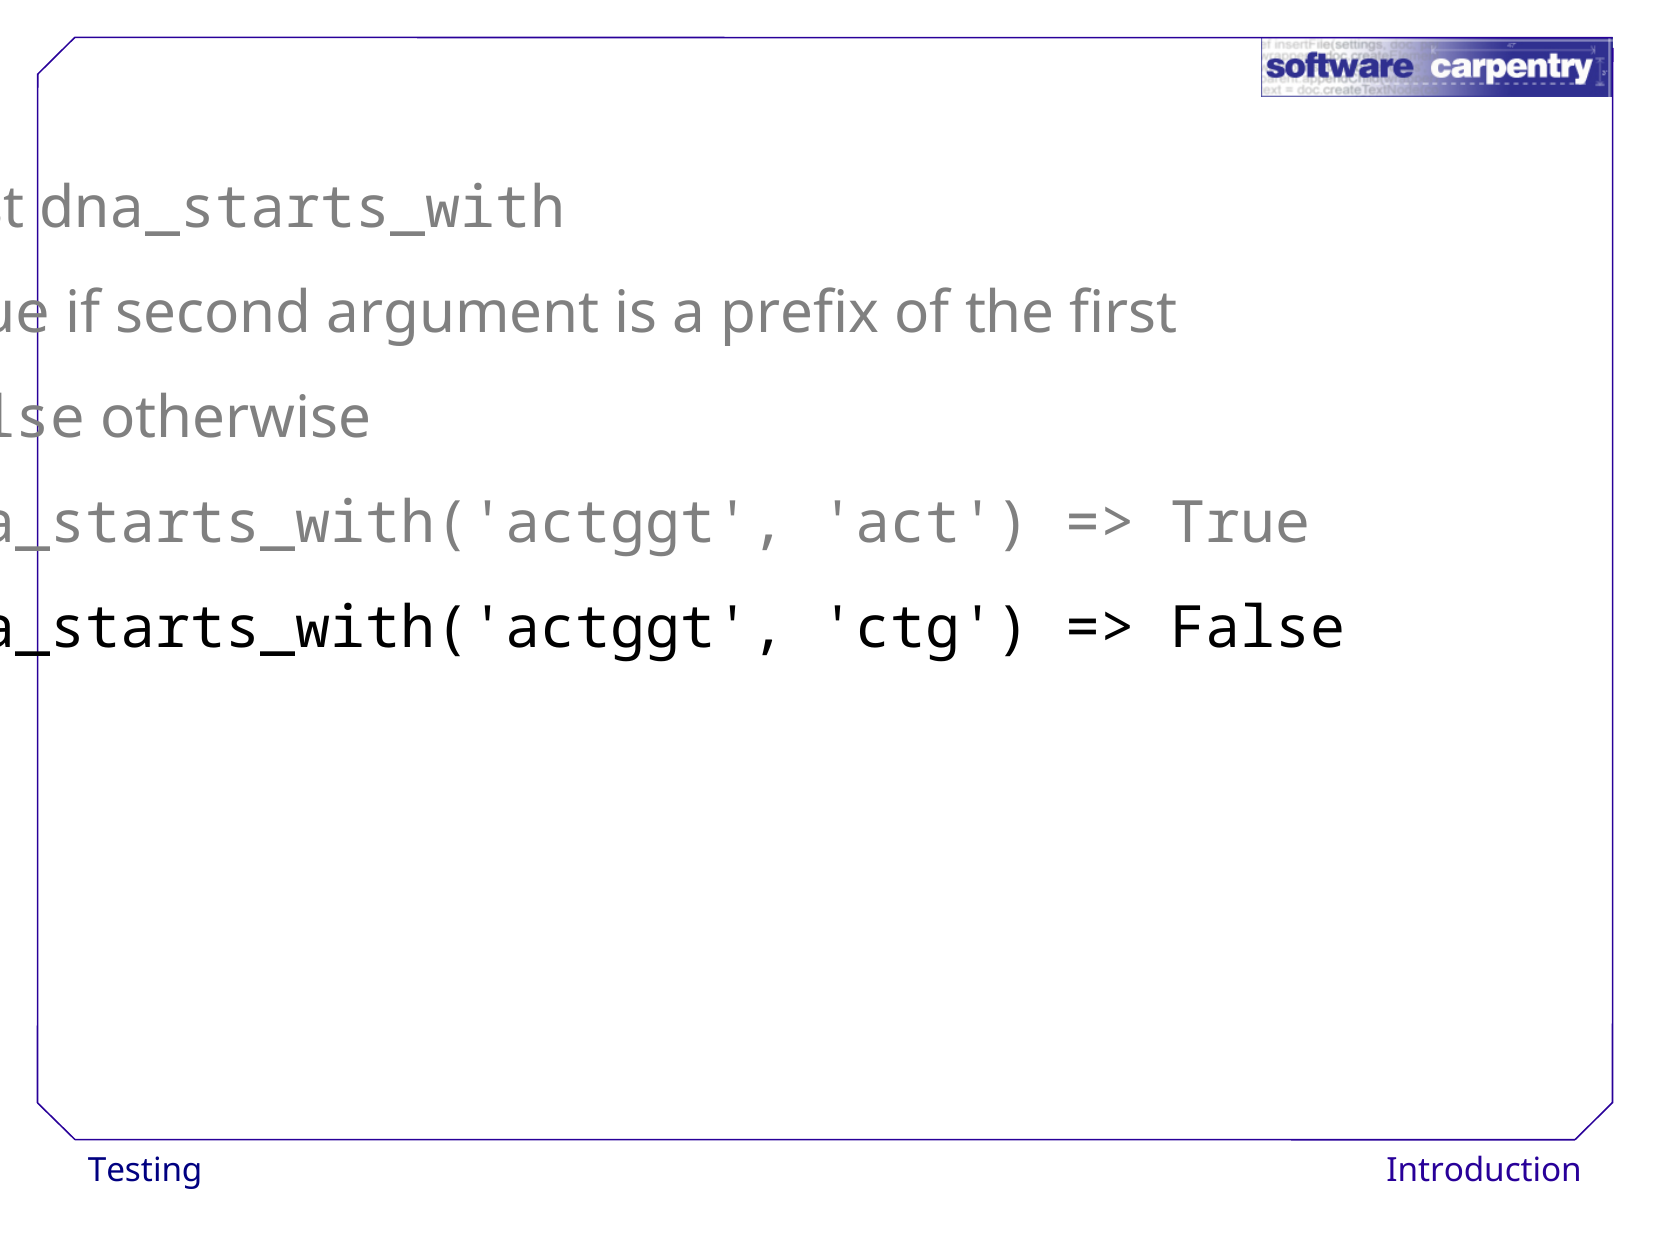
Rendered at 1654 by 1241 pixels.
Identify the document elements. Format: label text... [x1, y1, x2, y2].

text_box Test dna_starts_with True if second argument is a prefix of the first False otherwise dna_starts_with('actggt', 'act') => True dna_starts_with('actggt', 'ctg') => False [0, 126, 1511, 668]
picture [1261, 39, 1613, 97]
